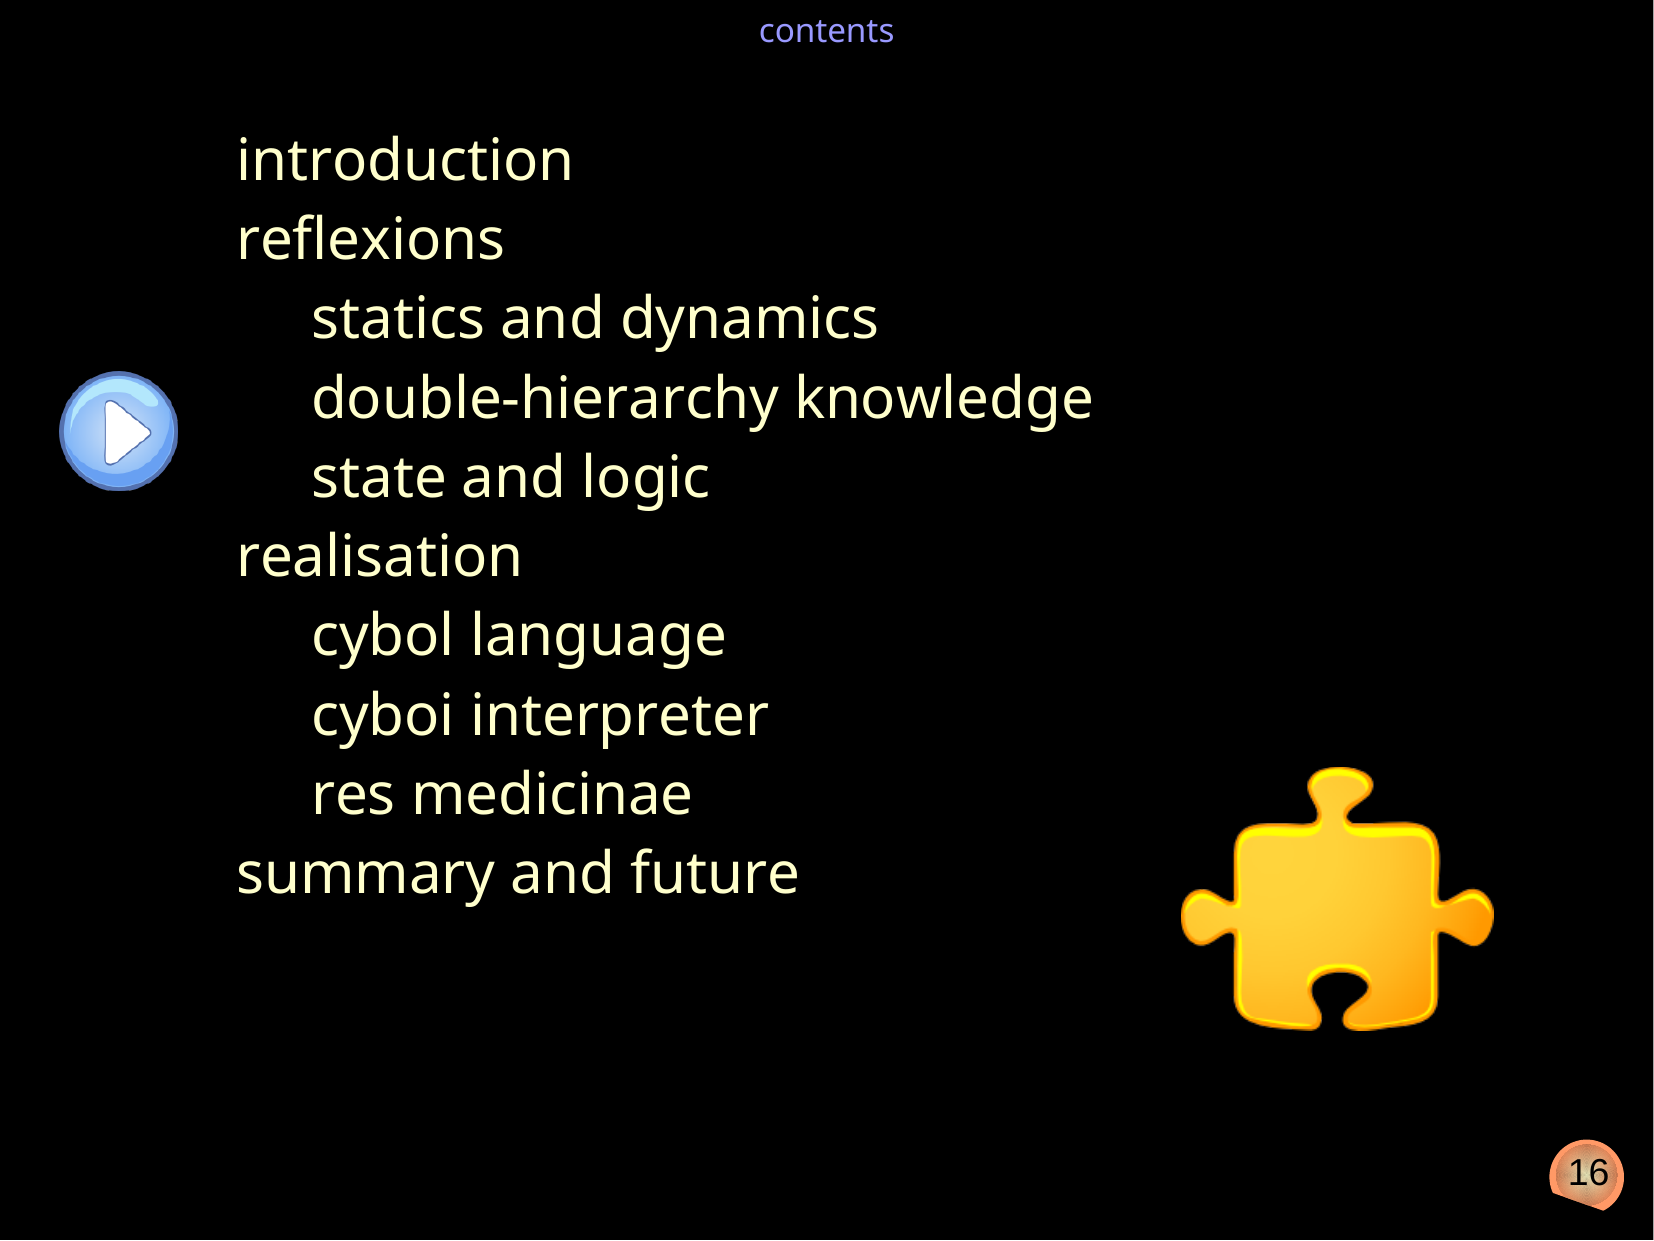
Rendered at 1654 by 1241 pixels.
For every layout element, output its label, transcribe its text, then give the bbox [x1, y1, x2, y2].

text_box cybop (cybernetics oriented programming) [1558, 1147, 1615, 1204]
text_box introduction reflexions statics and dynamics double-hierarchy knowledge state and logic realisation cybol language cyboi interpreter res medicinae summary and future [236, 118, 1536, 1182]
text_box contents [0, 0, 1654, 60]
text_box cyboi interpreter [1563, 1151, 1611, 1199]
picture [1181, 767, 1494, 1031]
picture [59, 371, 178, 491]
